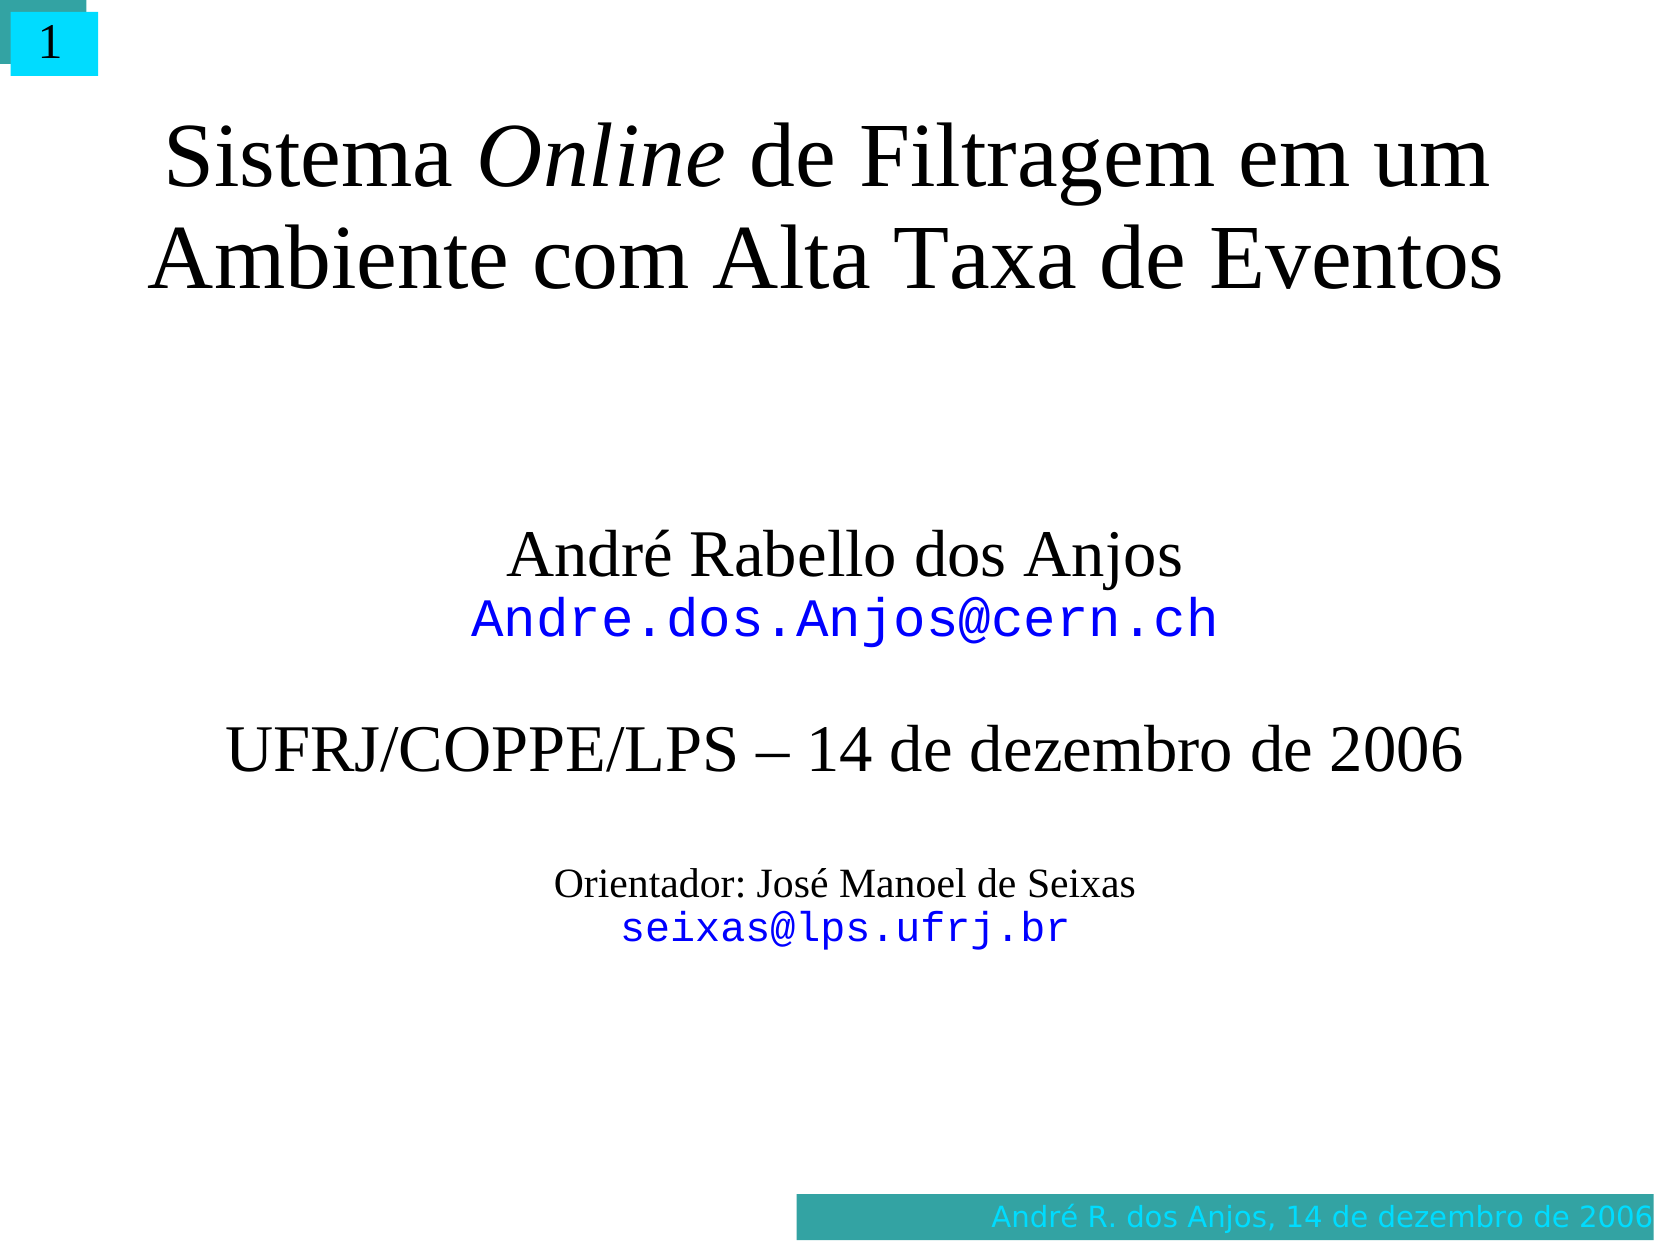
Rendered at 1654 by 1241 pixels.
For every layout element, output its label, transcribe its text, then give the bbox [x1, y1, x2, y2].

subtitle André Rabello dos Anjos Andre.dos.Anjos@cern.ch UFRJ/COPPE/LPS – 14 de dezembro de 2006 Orientador: José Manoel de Seixas seixas@lps.ufrj.br [121, 344, 1534, 1127]
title Sistema Online de Filtragem em um Ambiente com Alta Taxa de Eventos [121, 102, 1534, 311]
